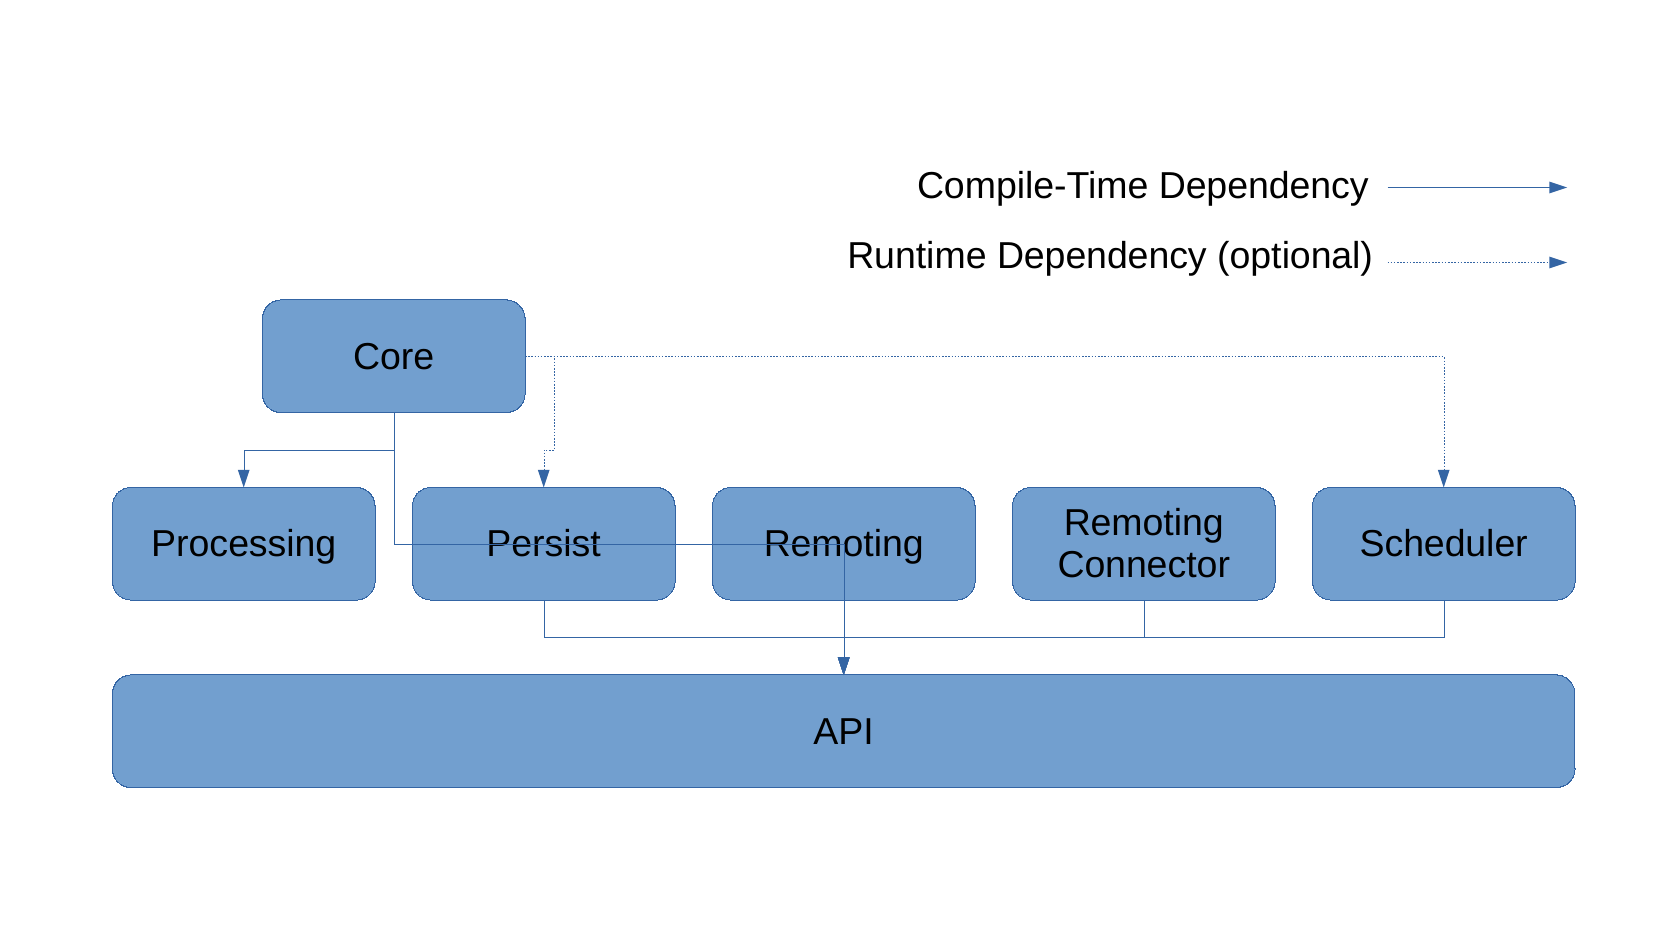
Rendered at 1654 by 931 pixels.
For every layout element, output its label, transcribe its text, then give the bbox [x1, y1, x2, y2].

text_box Scheduler [1312, 487, 1576, 601]
text_box Runtime Dependency (optional) [832, 226, 1388, 284]
text_box Remoting [712, 487, 976, 601]
text_box Compile-Time Dependency [902, 156, 1384, 214]
text_box Remoting [712, 545, 844, 601]
text_box Core [262, 299, 526, 413]
text_box Remoting Connector [1012, 487, 1276, 601]
text_box Remoting [847, 538, 858, 554]
text_box Persist [412, 487, 676, 544]
text_box Processing [112, 487, 376, 601]
text_box Persist [412, 545, 676, 601]
text_box API [112, 674, 1576, 788]
